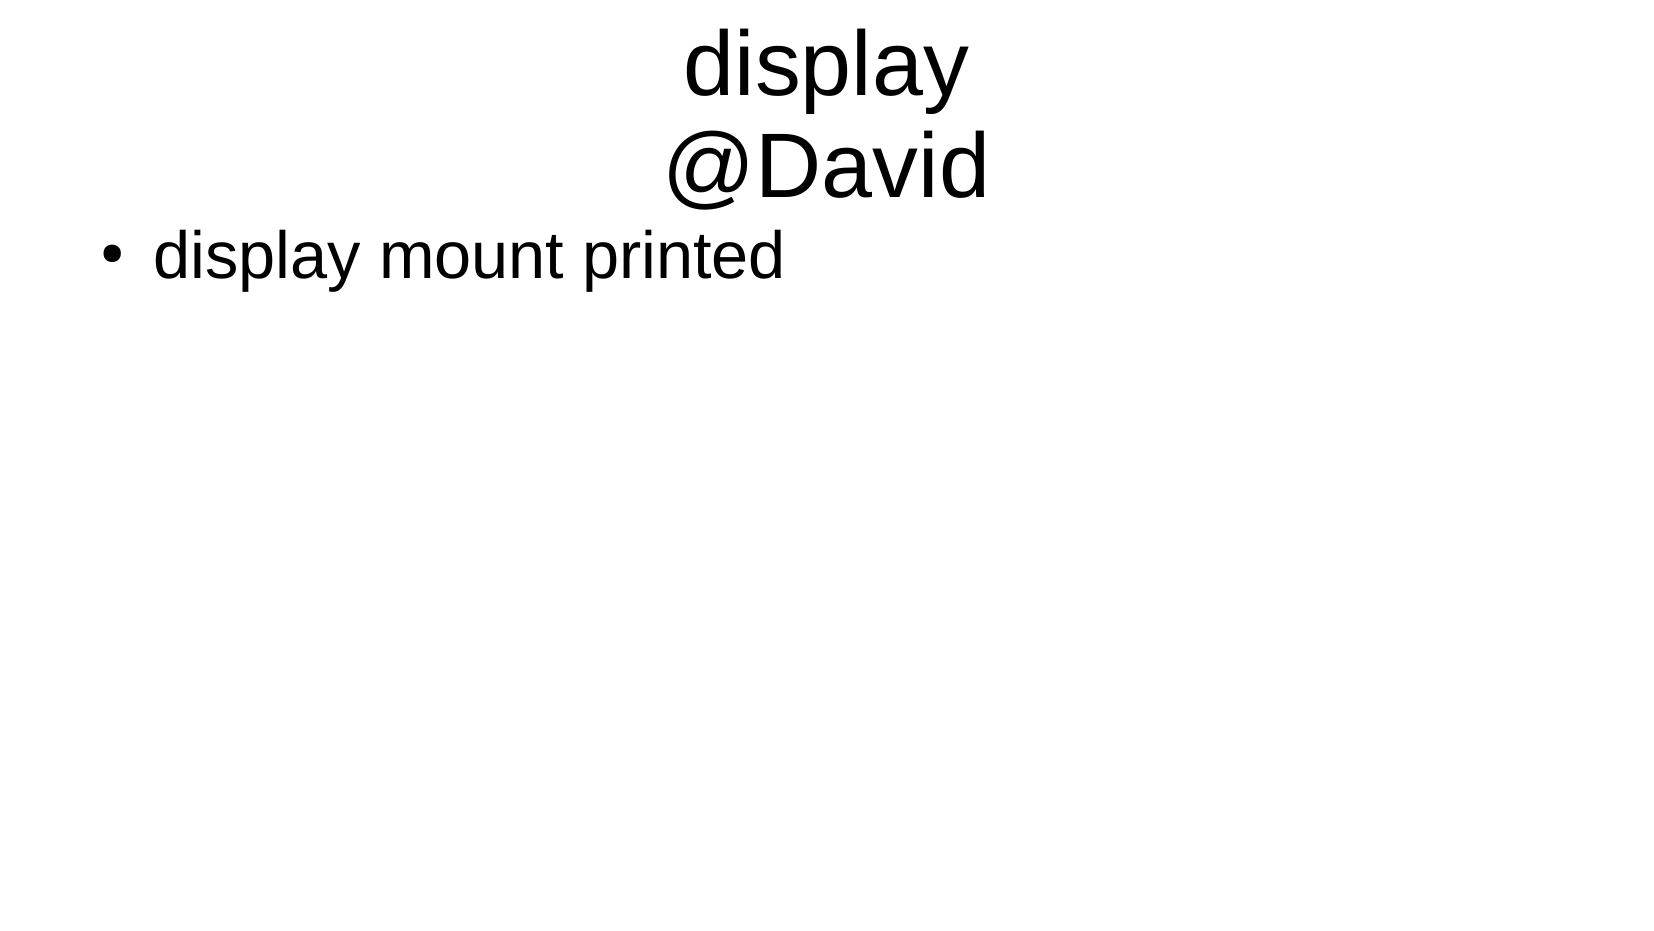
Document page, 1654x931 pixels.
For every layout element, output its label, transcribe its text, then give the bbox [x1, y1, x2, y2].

list display mount printed [82, 217, 1571, 758]
title display @David [82, 12, 1571, 217]
